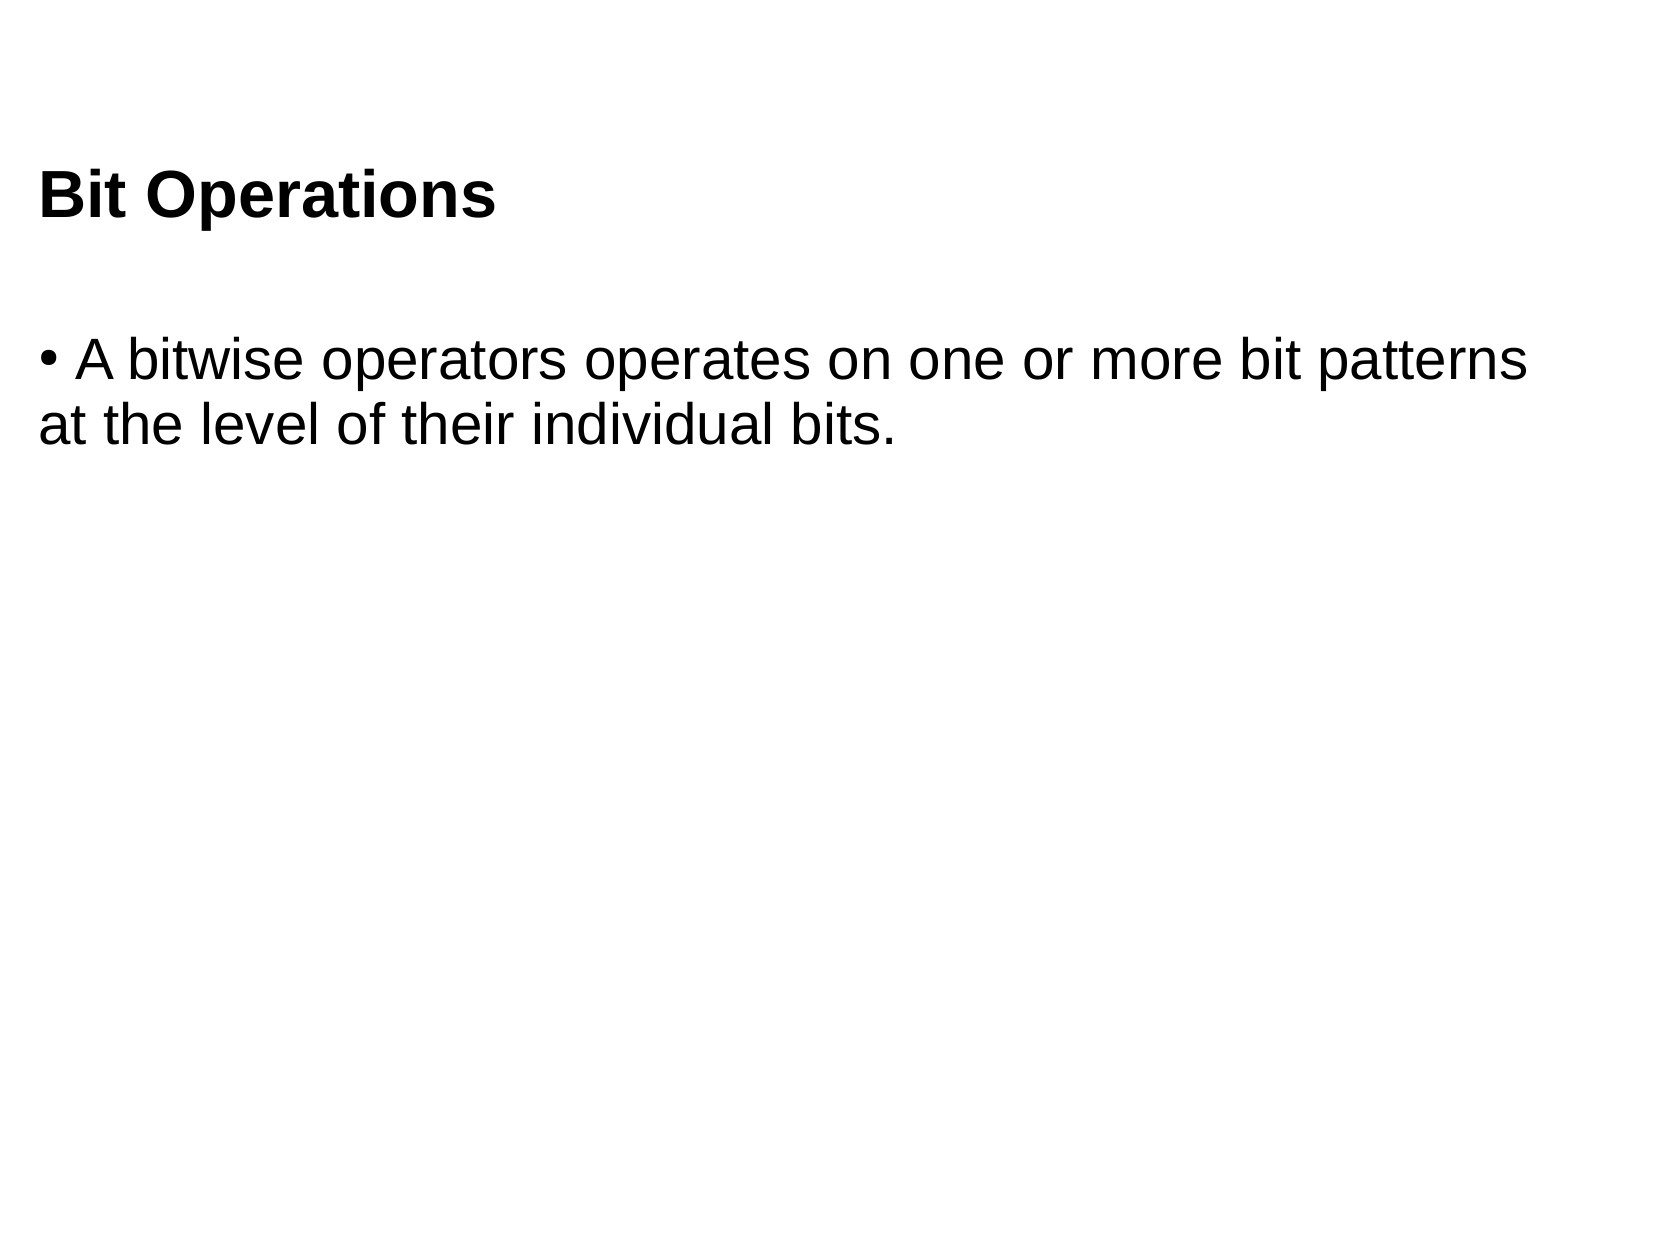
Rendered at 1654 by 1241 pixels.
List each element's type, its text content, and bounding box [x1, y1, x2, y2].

text_box Bit Operations A bitwise operators operates on one or more bit patterns at the level of their individual bits. [23, 150, 1576, 1201]
